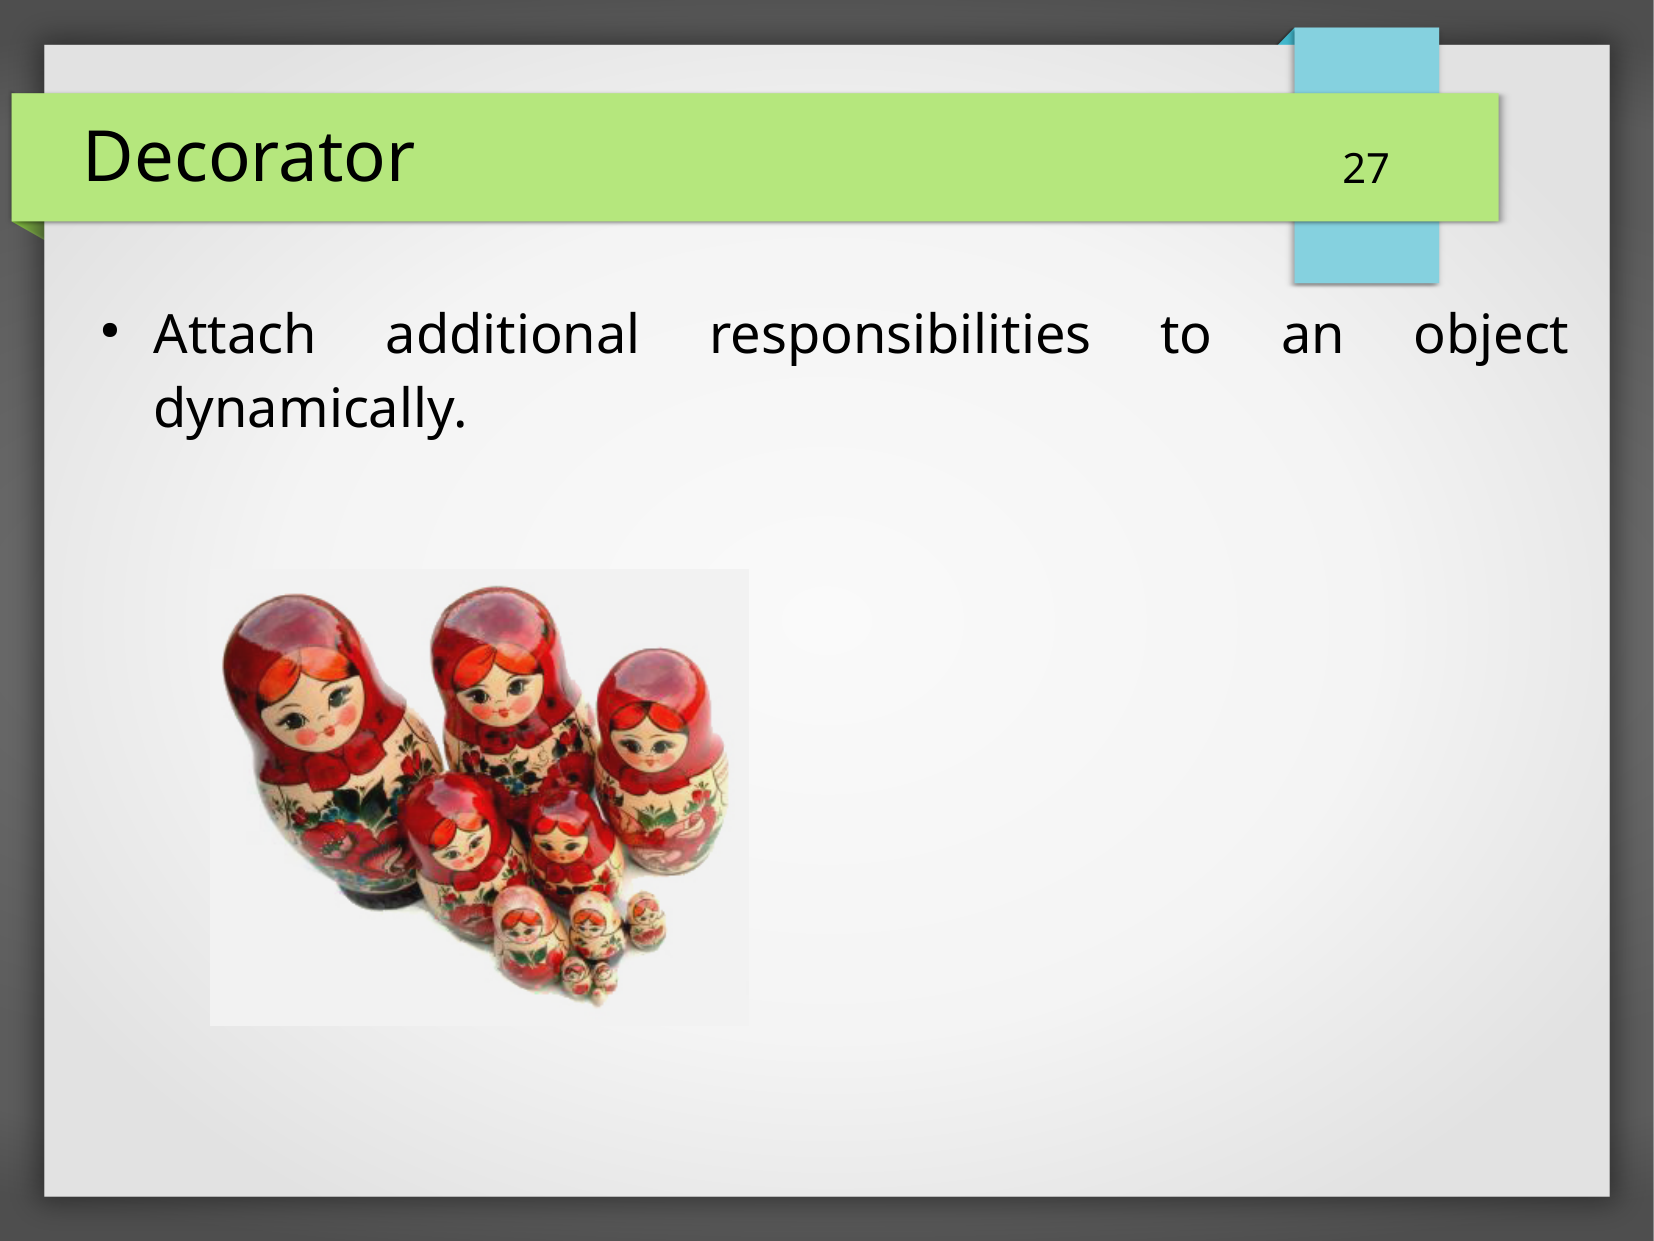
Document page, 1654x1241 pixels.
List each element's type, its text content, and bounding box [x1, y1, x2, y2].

picture [0, 0, 1654, 1241]
list Attach additional responsibilities to an object dynamically. [82, 295, 1571, 1015]
text_box <number> [1254, 131, 1479, 207]
title Decorator [82, 94, 1264, 213]
